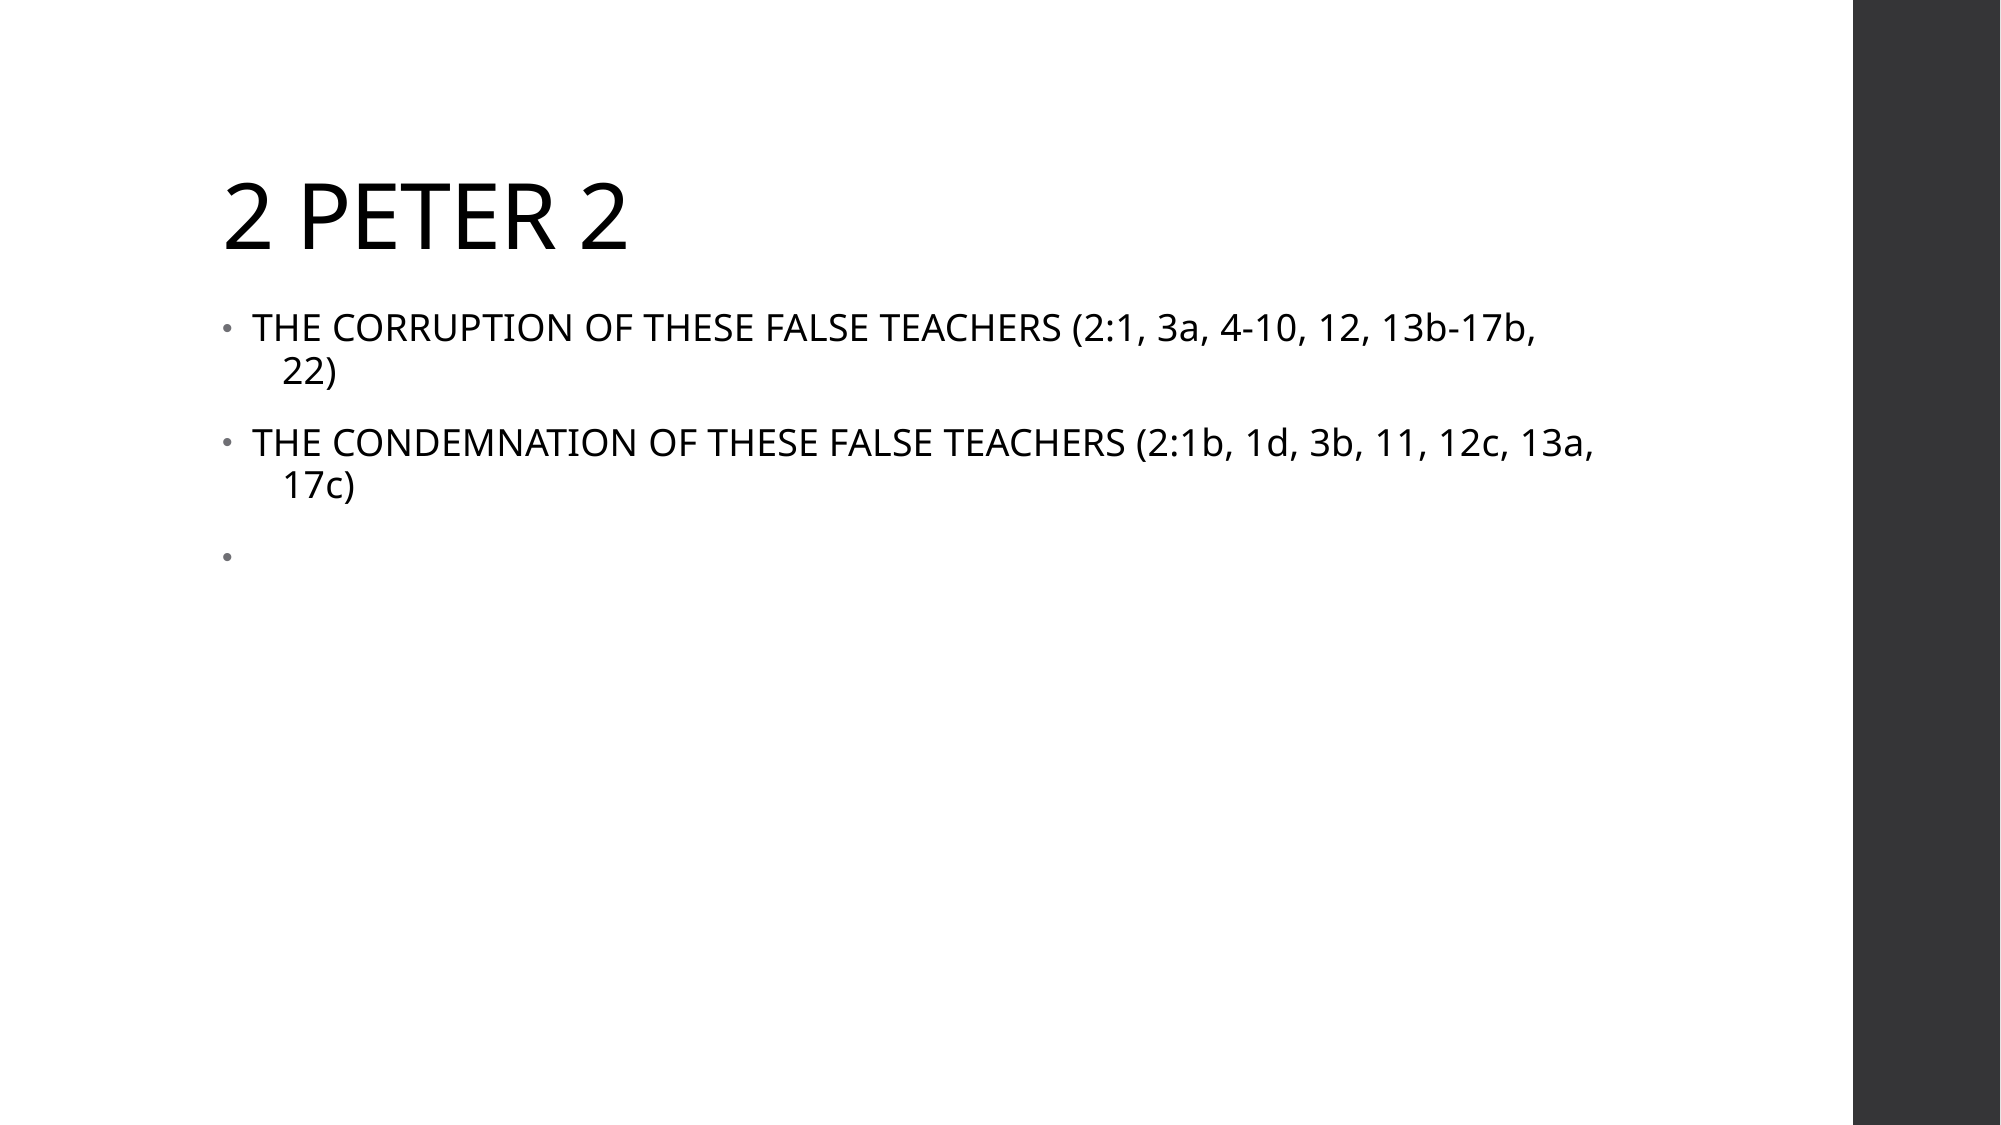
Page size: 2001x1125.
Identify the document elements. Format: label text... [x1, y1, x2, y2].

title 2 PETER 2 [206, 60, 1797, 278]
list THE CORRUPTION OF THESE FALSE TEACHERS (2:1, 3a, 4-10, 12, 13b-17b, 22) THE CONDEMNATION OF THESE FALSE TEACHERS (2:1b, 1d, 3b, 11, 12c, 13a, 17c) [206, 299, 1617, 1014]
